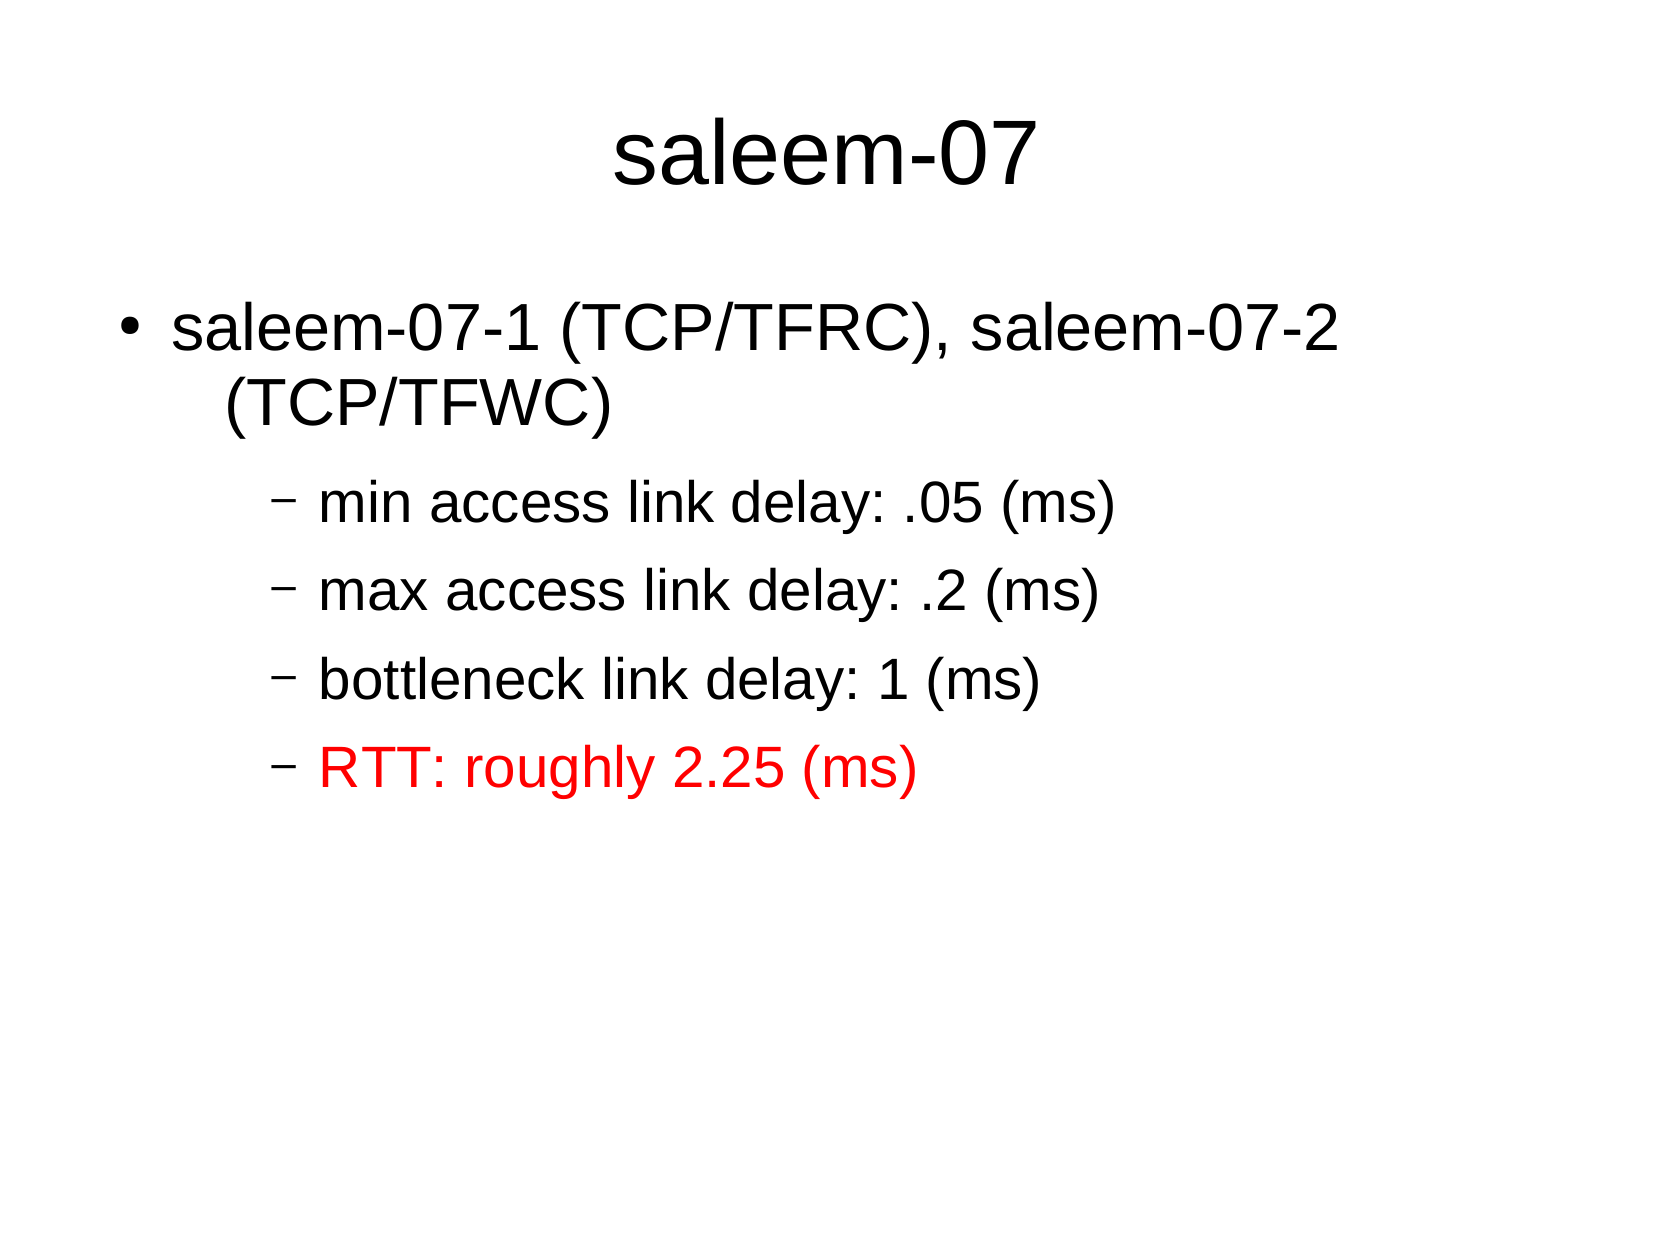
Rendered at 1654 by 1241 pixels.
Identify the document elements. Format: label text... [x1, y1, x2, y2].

list saleem-07-1 (TCP/TFRC), saleem-07-2 (TCP/TFWC) min access link delay: .05 (ms) max access link delay: .2 (ms) bottleneck link delay: 1 (ms) RTT: roughly 2.25 (ms) [82, 290, 1571, 1109]
title saleem-07 [82, 49, 1571, 257]
